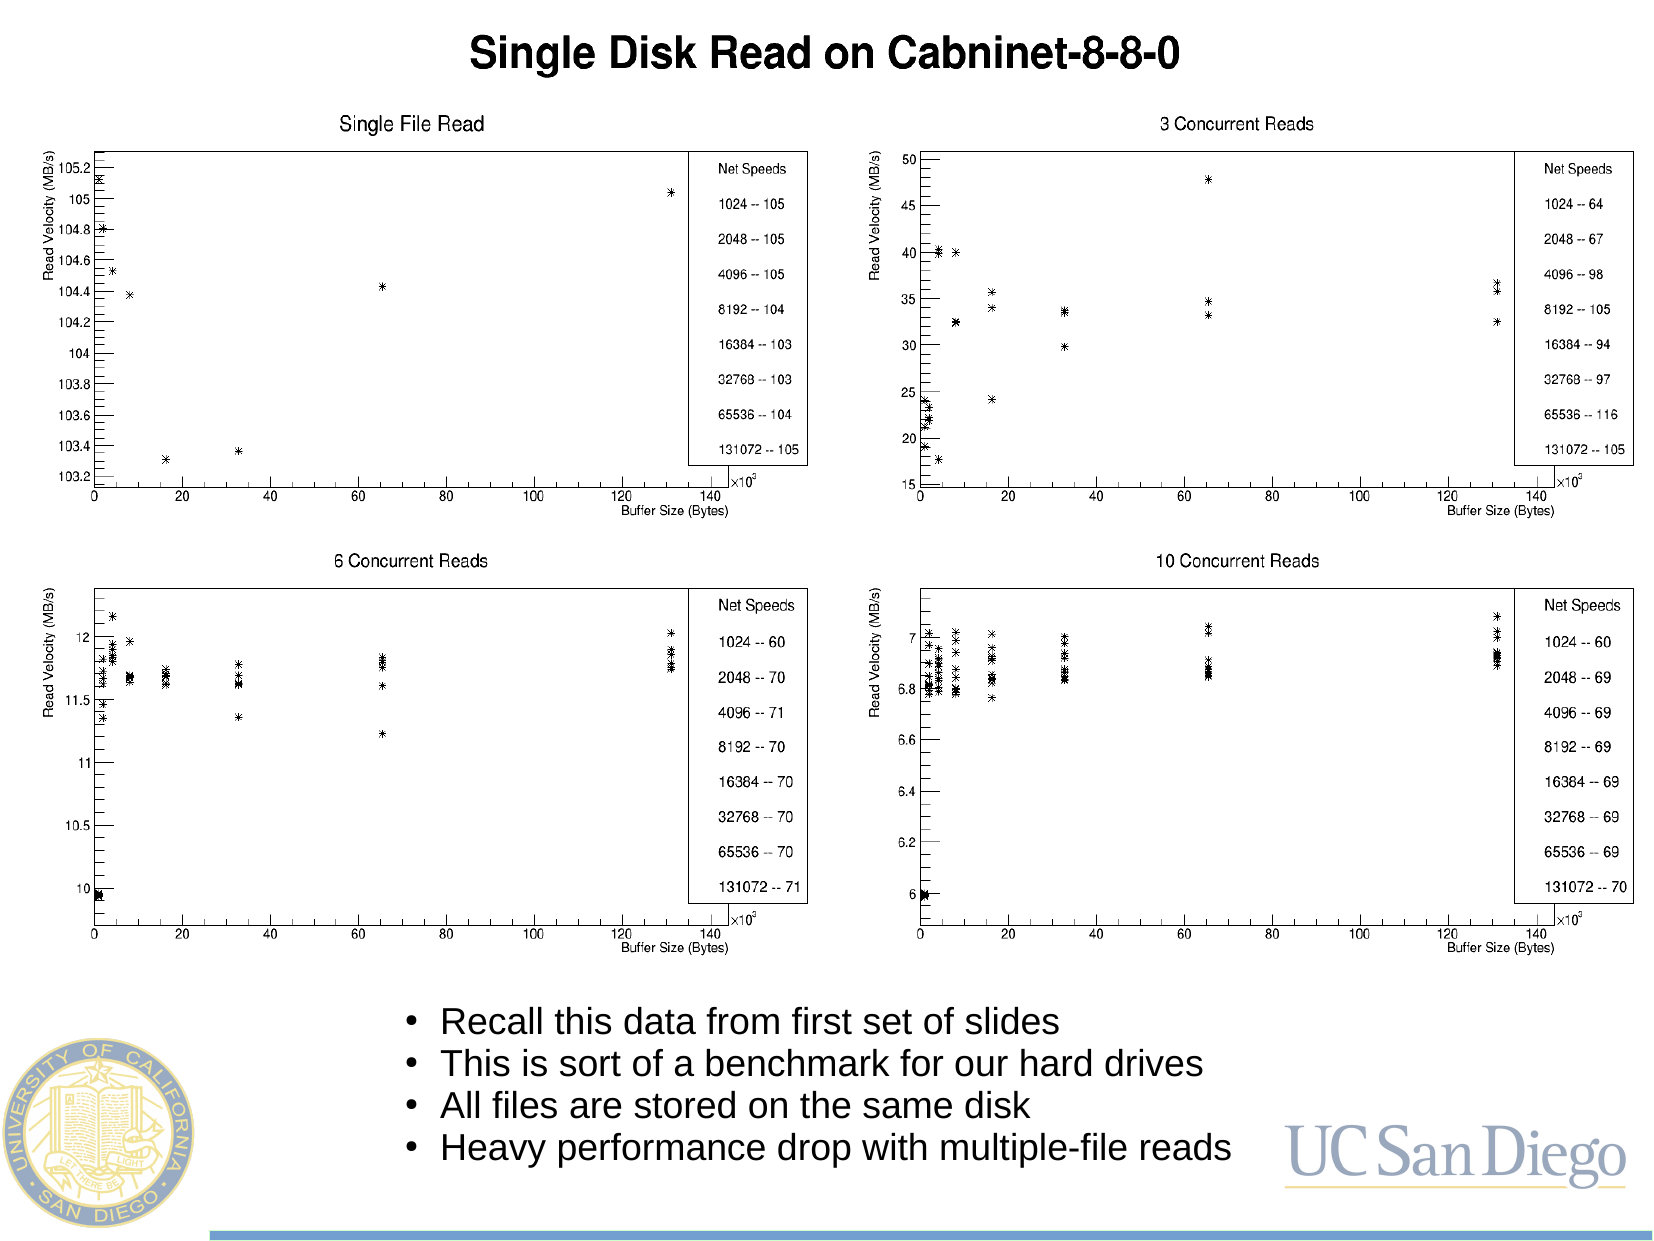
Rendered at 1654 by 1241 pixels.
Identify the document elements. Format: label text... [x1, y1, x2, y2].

picture [1253, 1089, 1653, 1230]
picture [0, 1034, 196, 1231]
picture [0, 3, 1650, 976]
text_box [209, 1230, 1653, 1241]
text_box Recall this data from first set of slides This is sort of a benchmark for our hard drives All files are stored on the same disk Heavy performance drop with multiple-file reads [390, 993, 1306, 1176]
